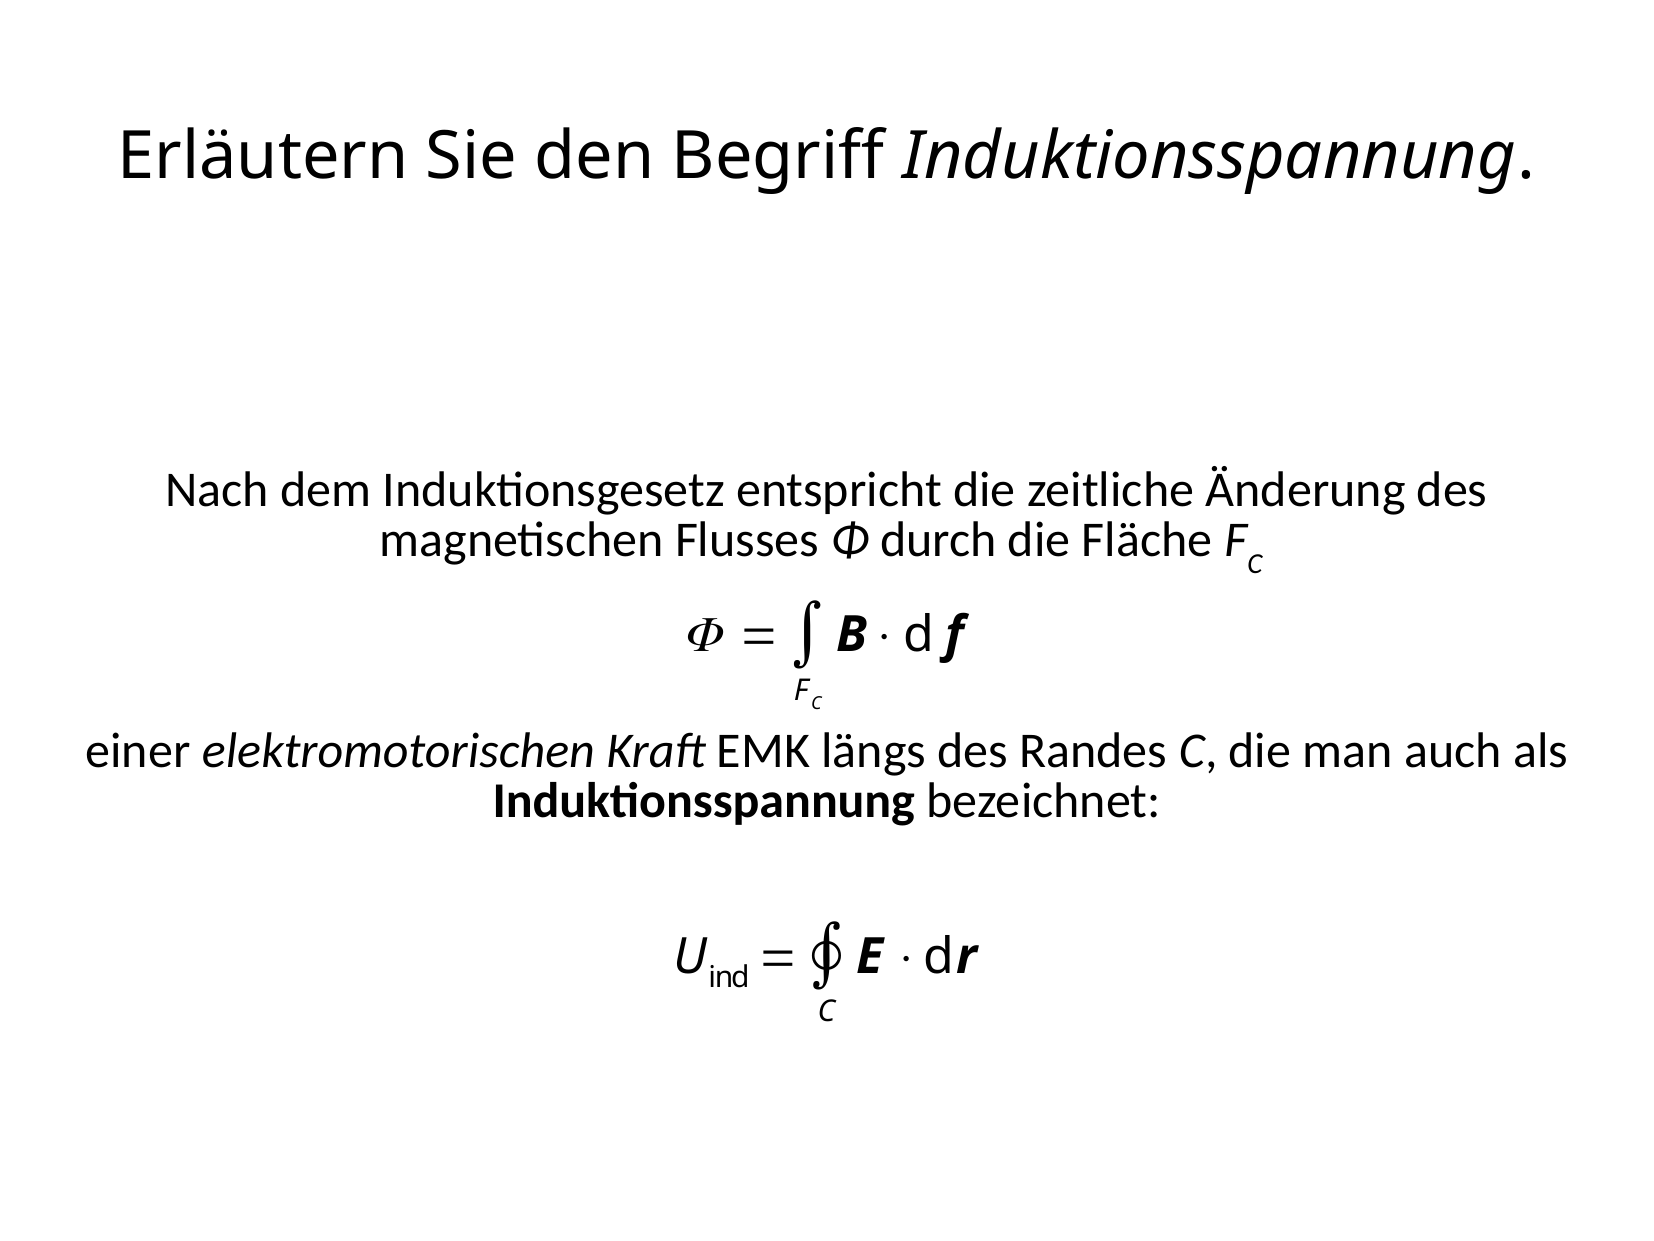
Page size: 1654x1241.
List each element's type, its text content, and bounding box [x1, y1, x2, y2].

subtitle Nach dem Induktionsgesetz entspricht die zeitliche Änderung des magnetischen Flusses Φ durch die Fläche FC einer elektromotorischen Kraft EMK längs des Randes C, die man auch als Induktionsspannung bezeichnet: [82, 290, 1571, 1010]
title Erläutern Sie den Begriff Induktionsspannung. [82, 49, 1571, 257]
chart [676, 597, 977, 714]
chart [667, 918, 986, 1031]
